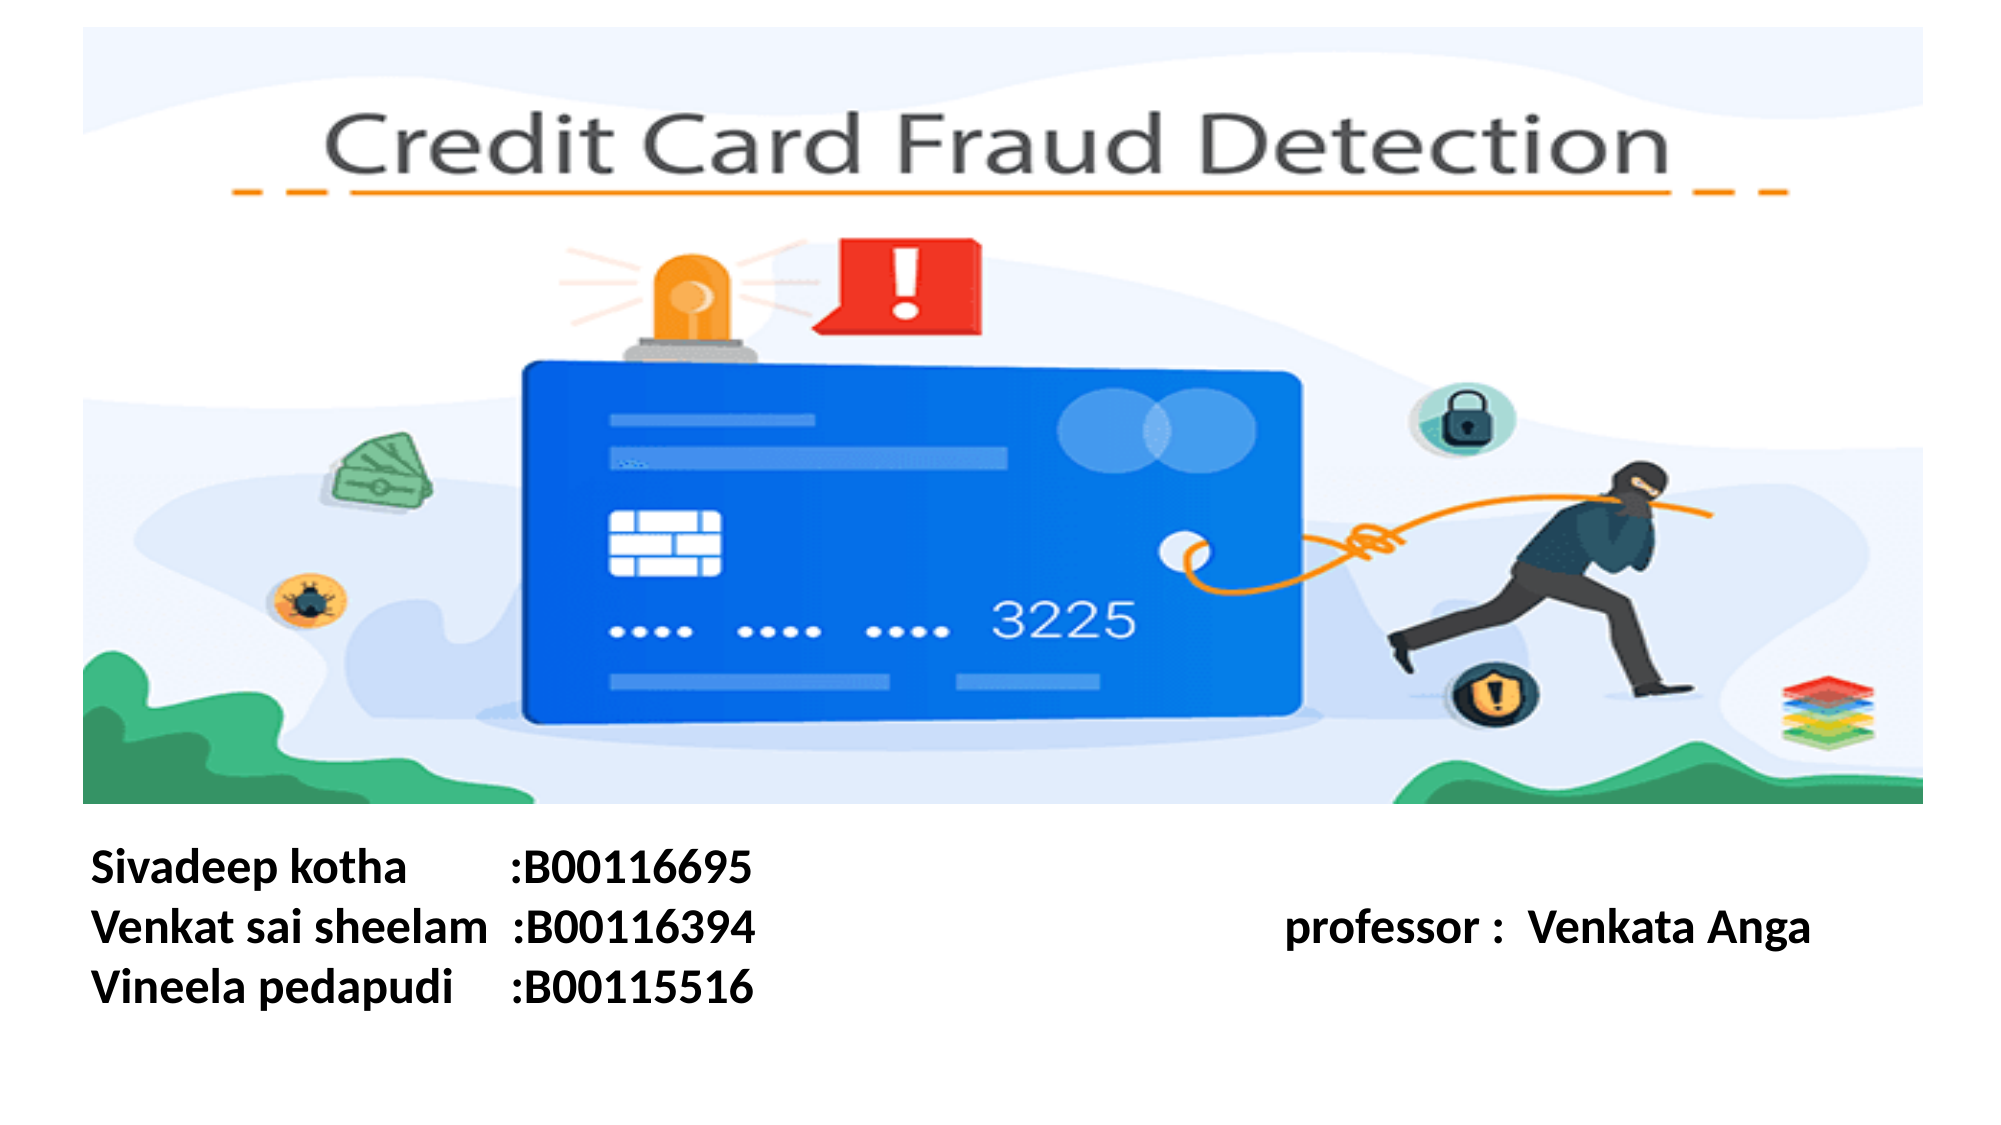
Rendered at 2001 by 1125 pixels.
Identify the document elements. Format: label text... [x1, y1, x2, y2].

text_box Sivadeep kotha :B00116695 Venkat sai sheelam :B00116394 professor : Venkata Anga Vineela pedapudi :B00115516 [75, 826, 1862, 1024]
picture [83, 27, 1923, 804]
